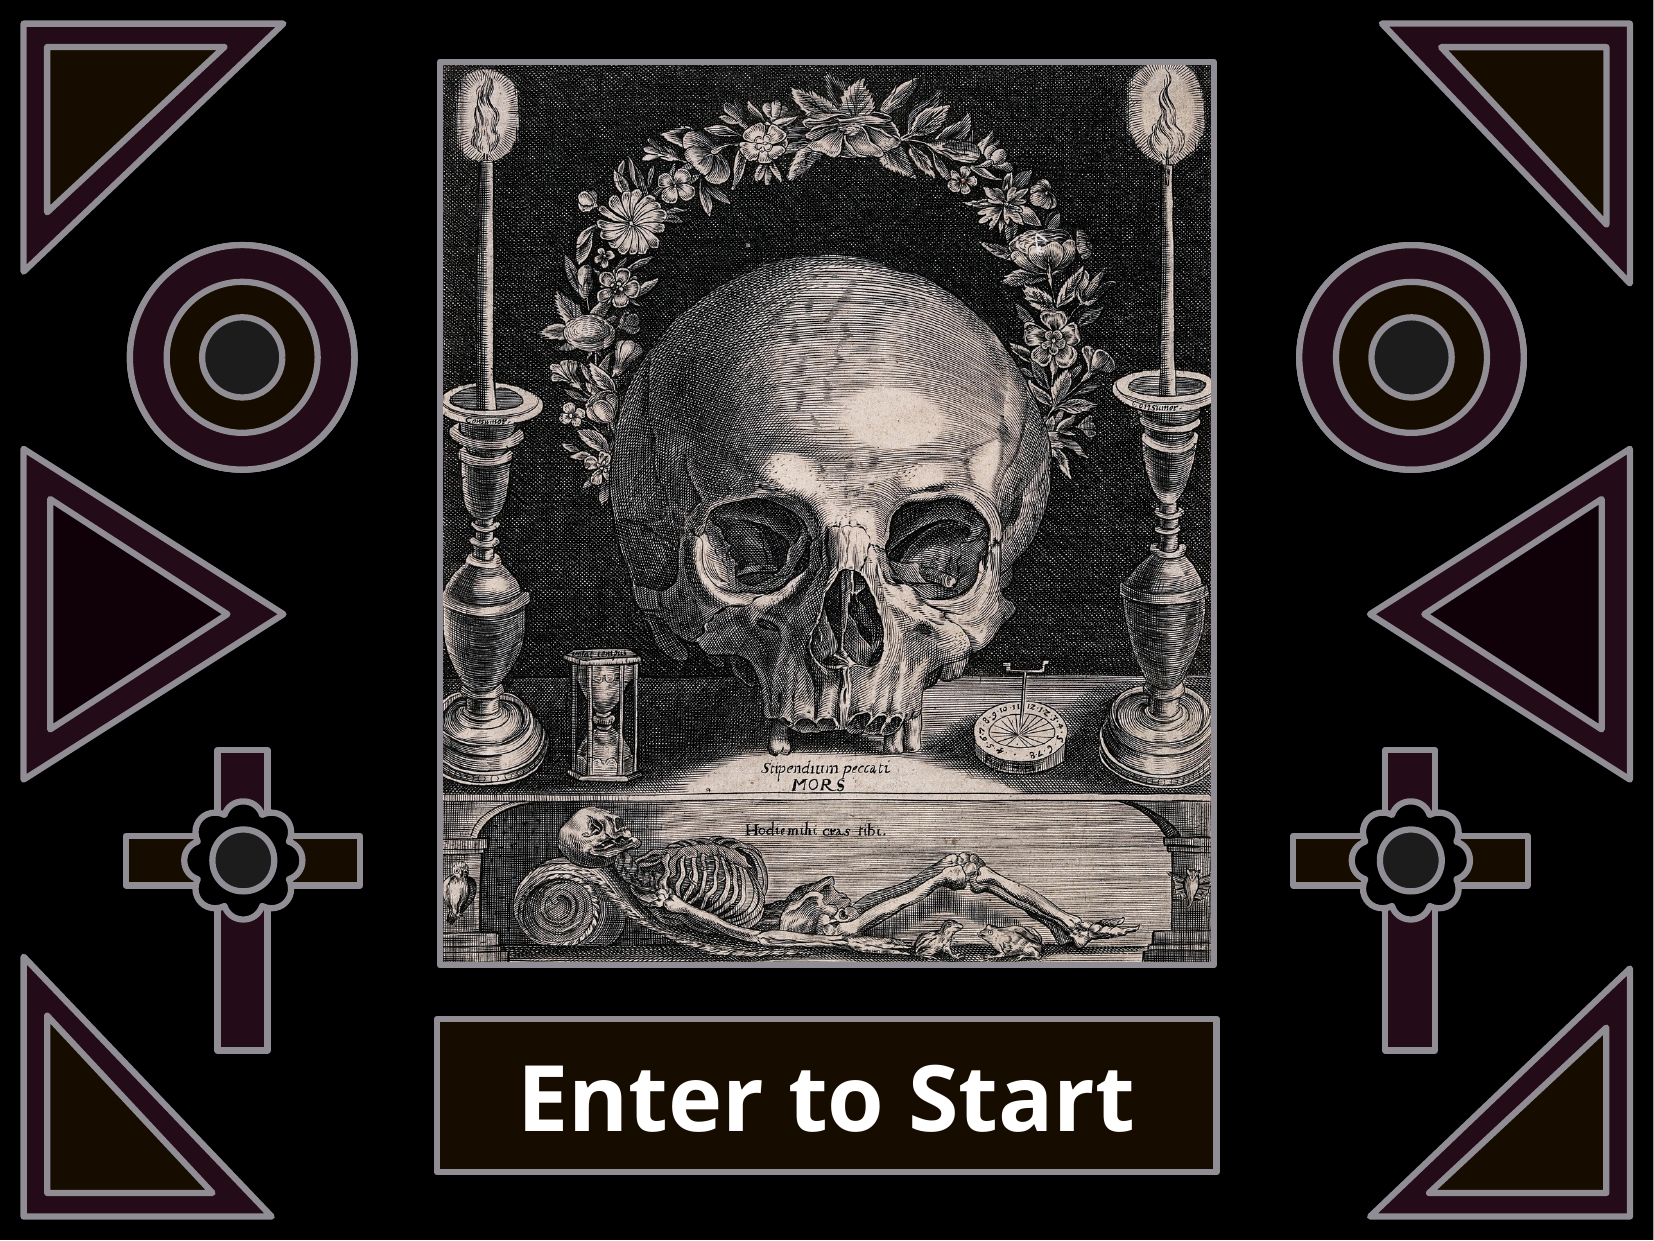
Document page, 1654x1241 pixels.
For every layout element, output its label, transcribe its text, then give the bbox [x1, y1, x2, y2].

text_box [1370, 968, 1630, 1217]
picture [442, 64, 1211, 963]
text_box [1293, 750, 1528, 1051]
text_box [23, 448, 284, 780]
text_box [1370, 448, 1630, 780]
text_box [23, 956, 272, 1217]
text_box [1381, 23, 1630, 284]
text_box [23, 23, 284, 272]
text_box [125, 750, 361, 1051]
text_box [129, 245, 355, 470]
text_box [1299, 245, 1524, 470]
text_box Enter to Start [437, 1018, 1217, 1173]
